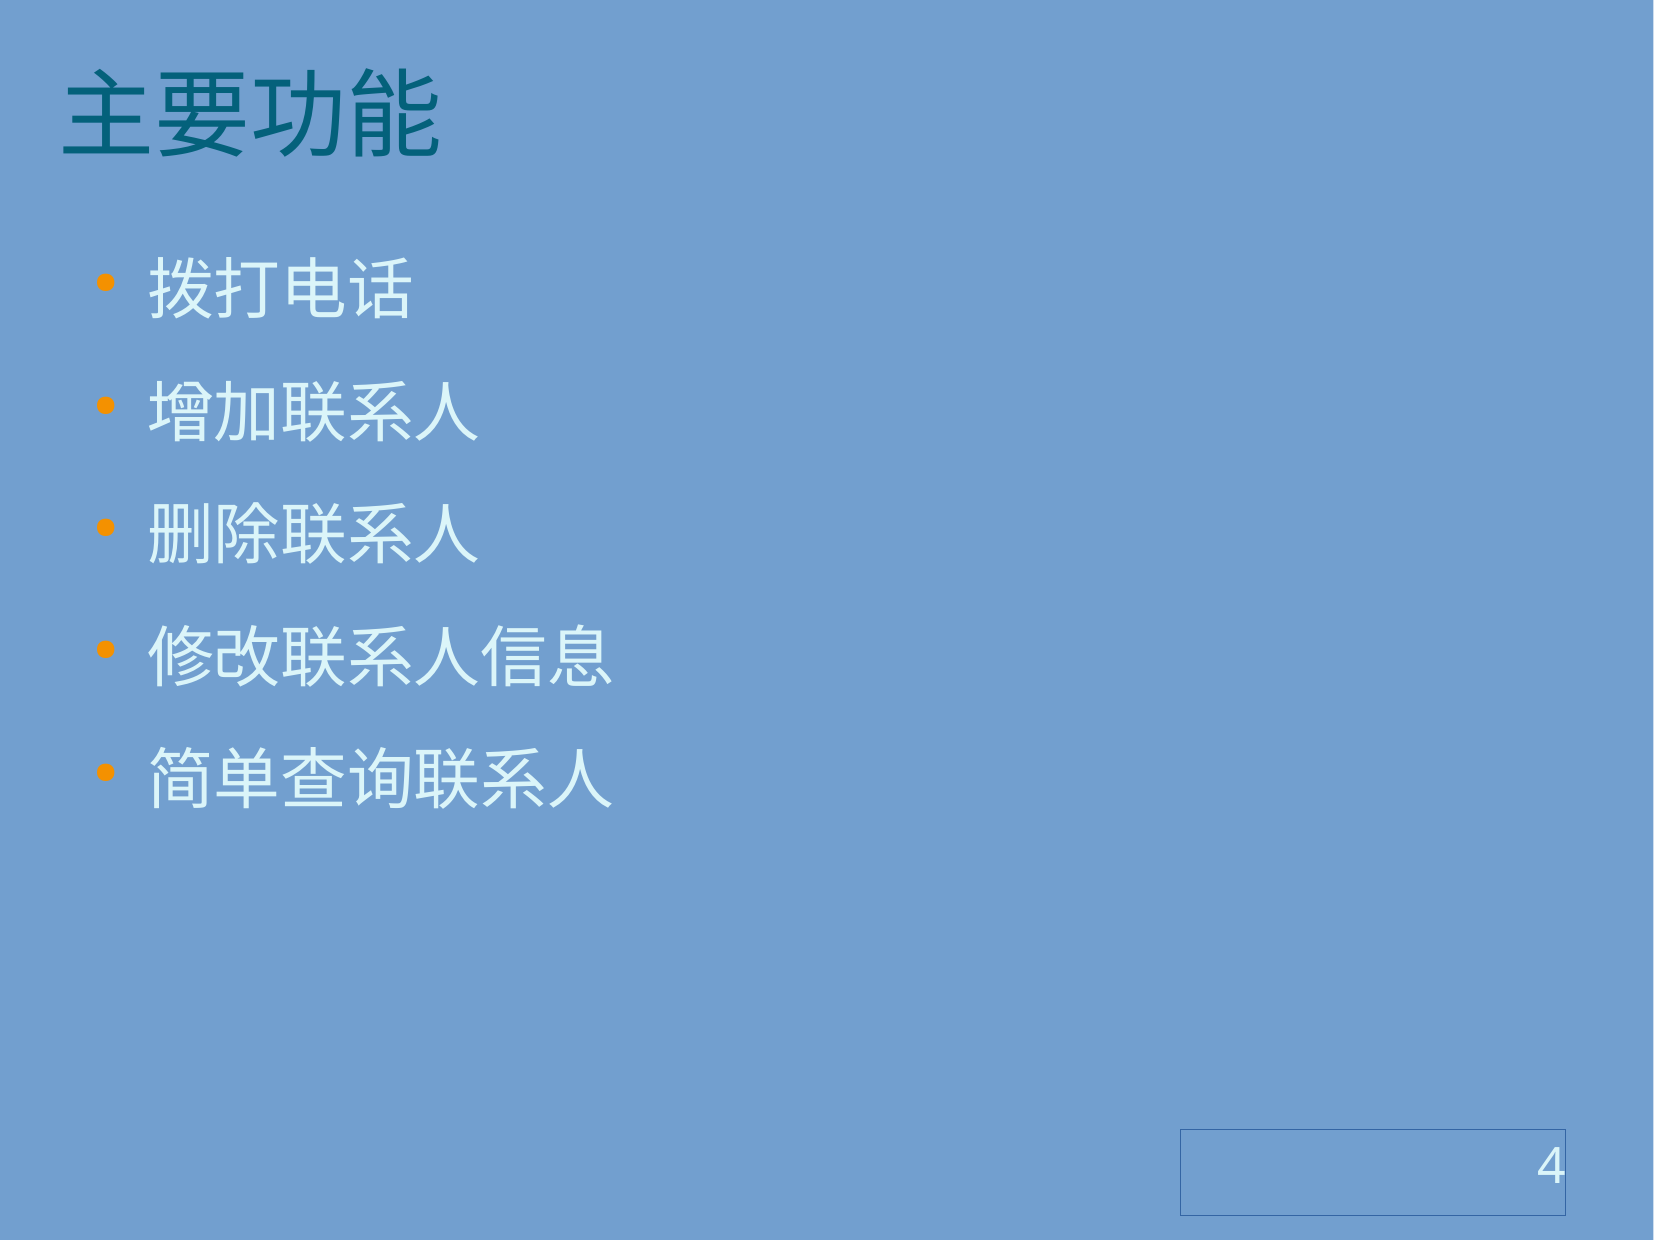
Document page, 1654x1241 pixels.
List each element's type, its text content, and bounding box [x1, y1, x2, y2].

list 拨打电话 增加联系人 删除联系人 修改联系人信息 简单查询联系人 [76, 236, 1564, 1111]
title 主要功能 [59, 37, 1548, 178]
